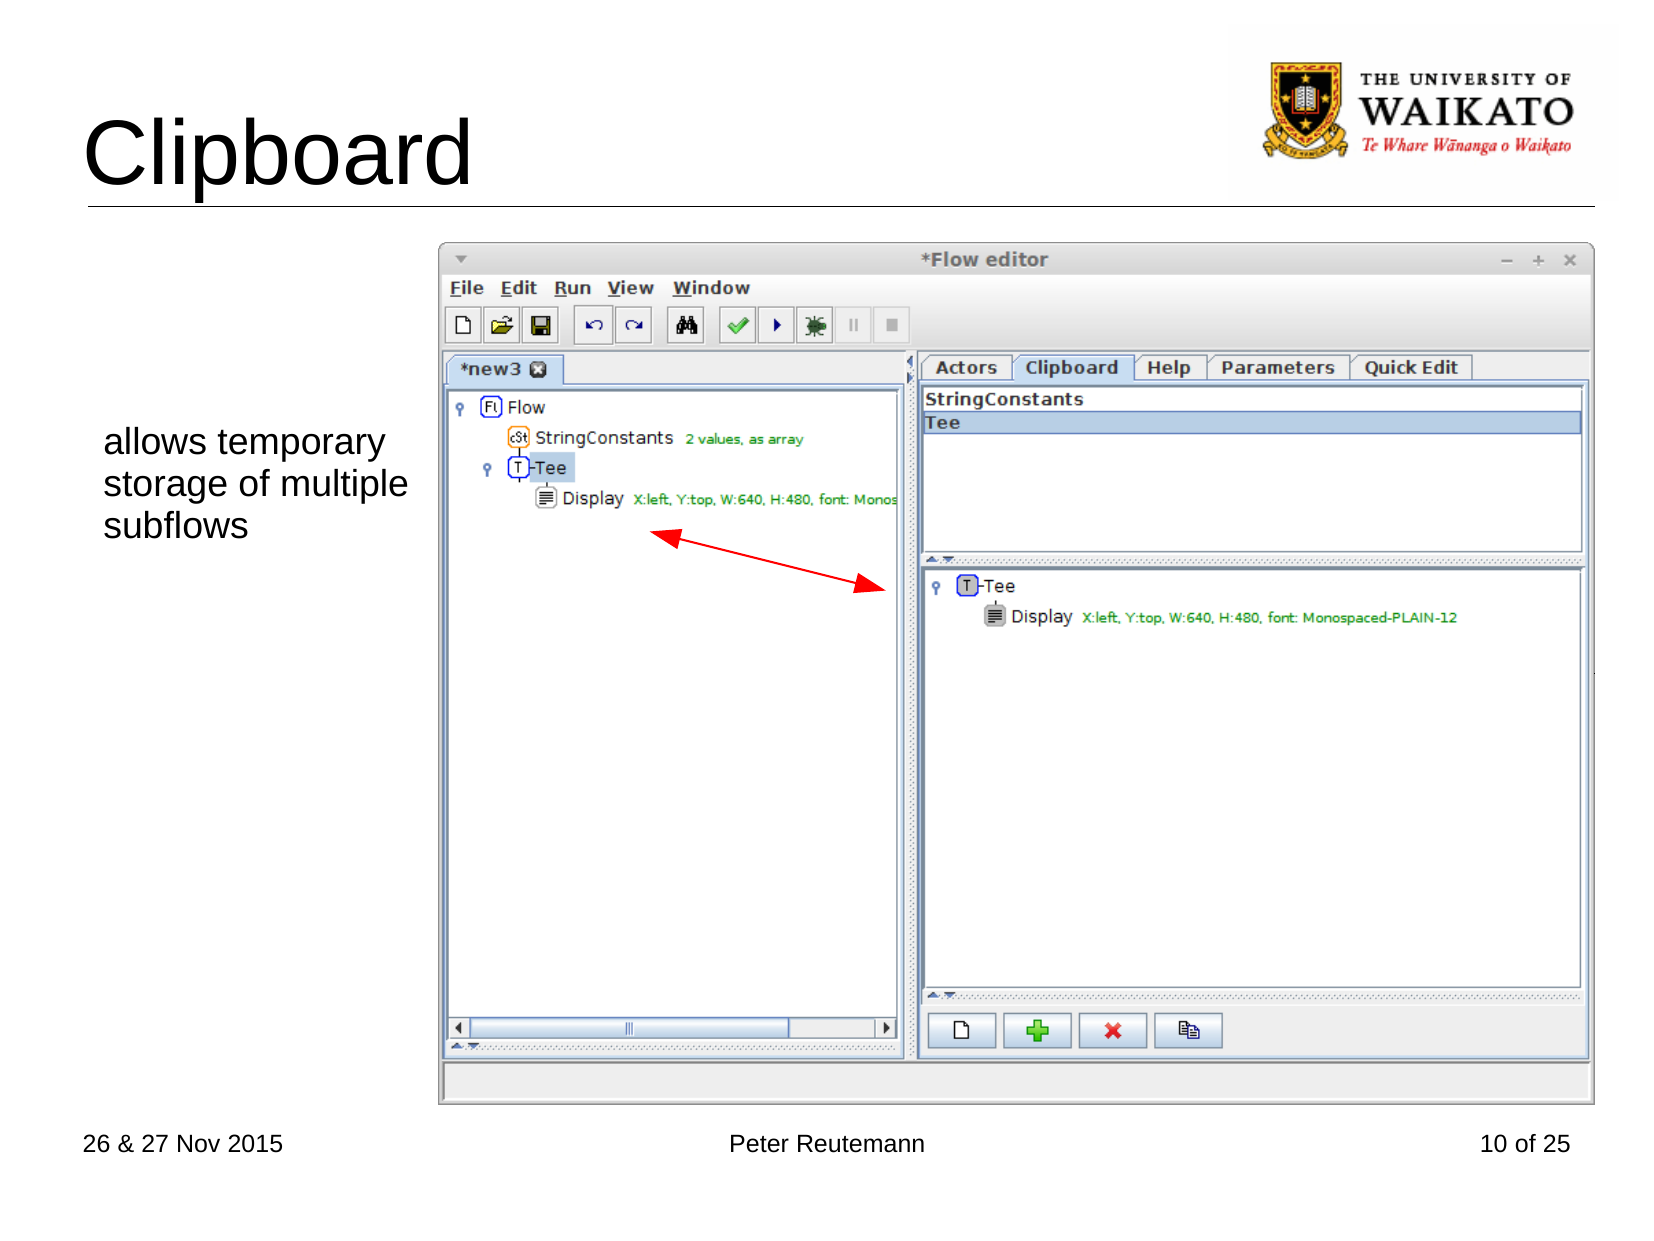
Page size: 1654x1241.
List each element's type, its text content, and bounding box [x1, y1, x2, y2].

title Clipboard [82, 49, 1571, 257]
picture [438, 242, 1595, 1105]
text_box allows temporary storage of multiple subflows [88, 413, 424, 555]
picture [1228, 24, 1619, 201]
